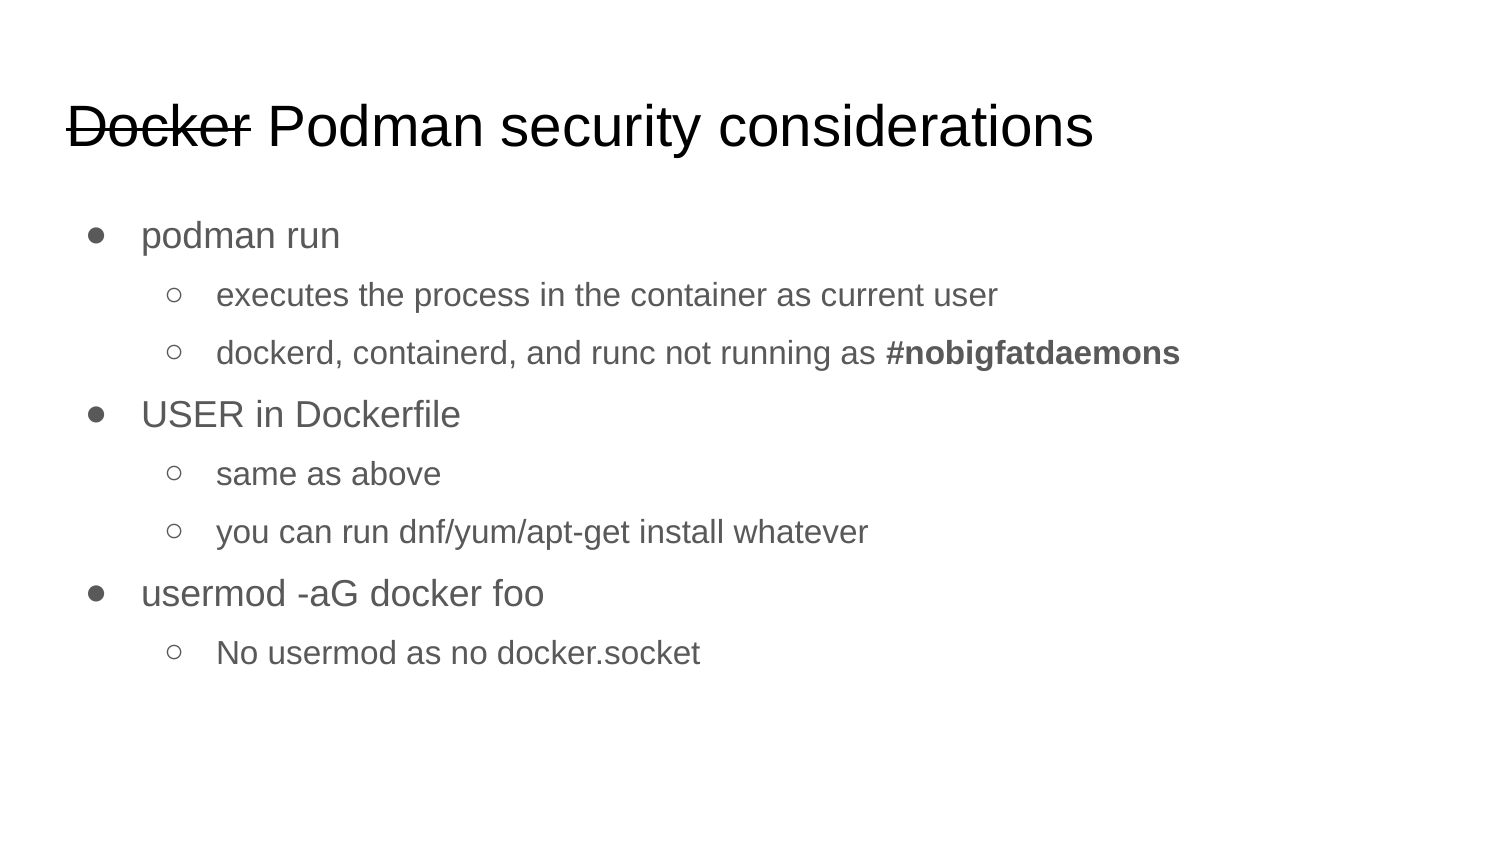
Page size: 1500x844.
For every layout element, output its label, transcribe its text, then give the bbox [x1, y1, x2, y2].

title Docker Podman security considerations [51, 72, 1449, 167]
list podman run executes the process in the container as current user dockerd, containerd, and runc not running as #nobigfatdaemons USER in Dockerfile same as above you can run dnf/yum/apt-get install whatever usermod -aG docker foo No usermod as no docker.socket [51, 189, 1449, 750]
